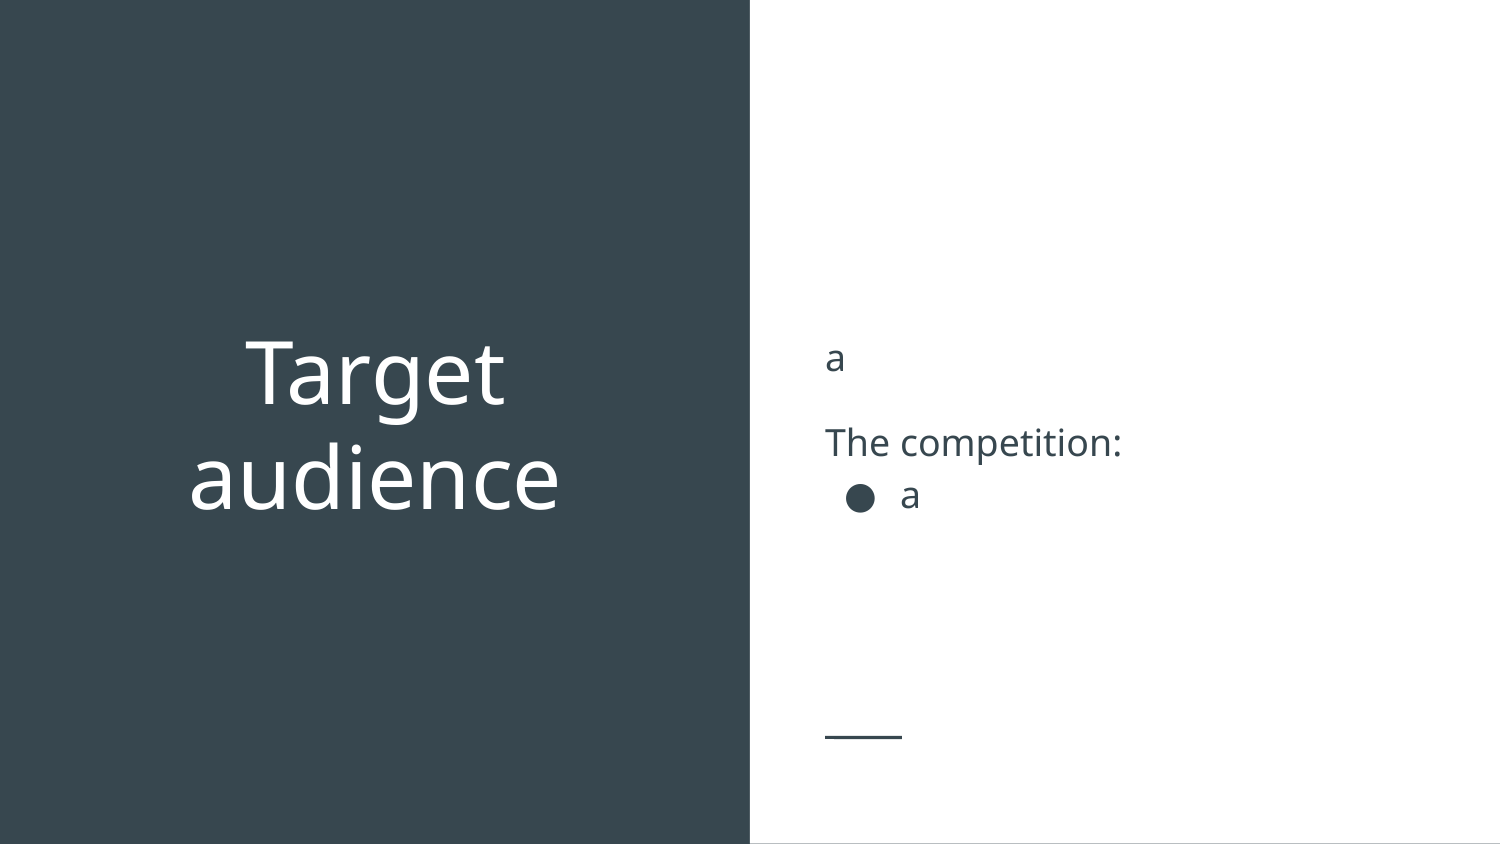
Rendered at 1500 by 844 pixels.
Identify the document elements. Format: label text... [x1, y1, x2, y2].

title Target audience [43, 284, 708, 560]
list a The competition: a [810, 118, 1440, 725]
